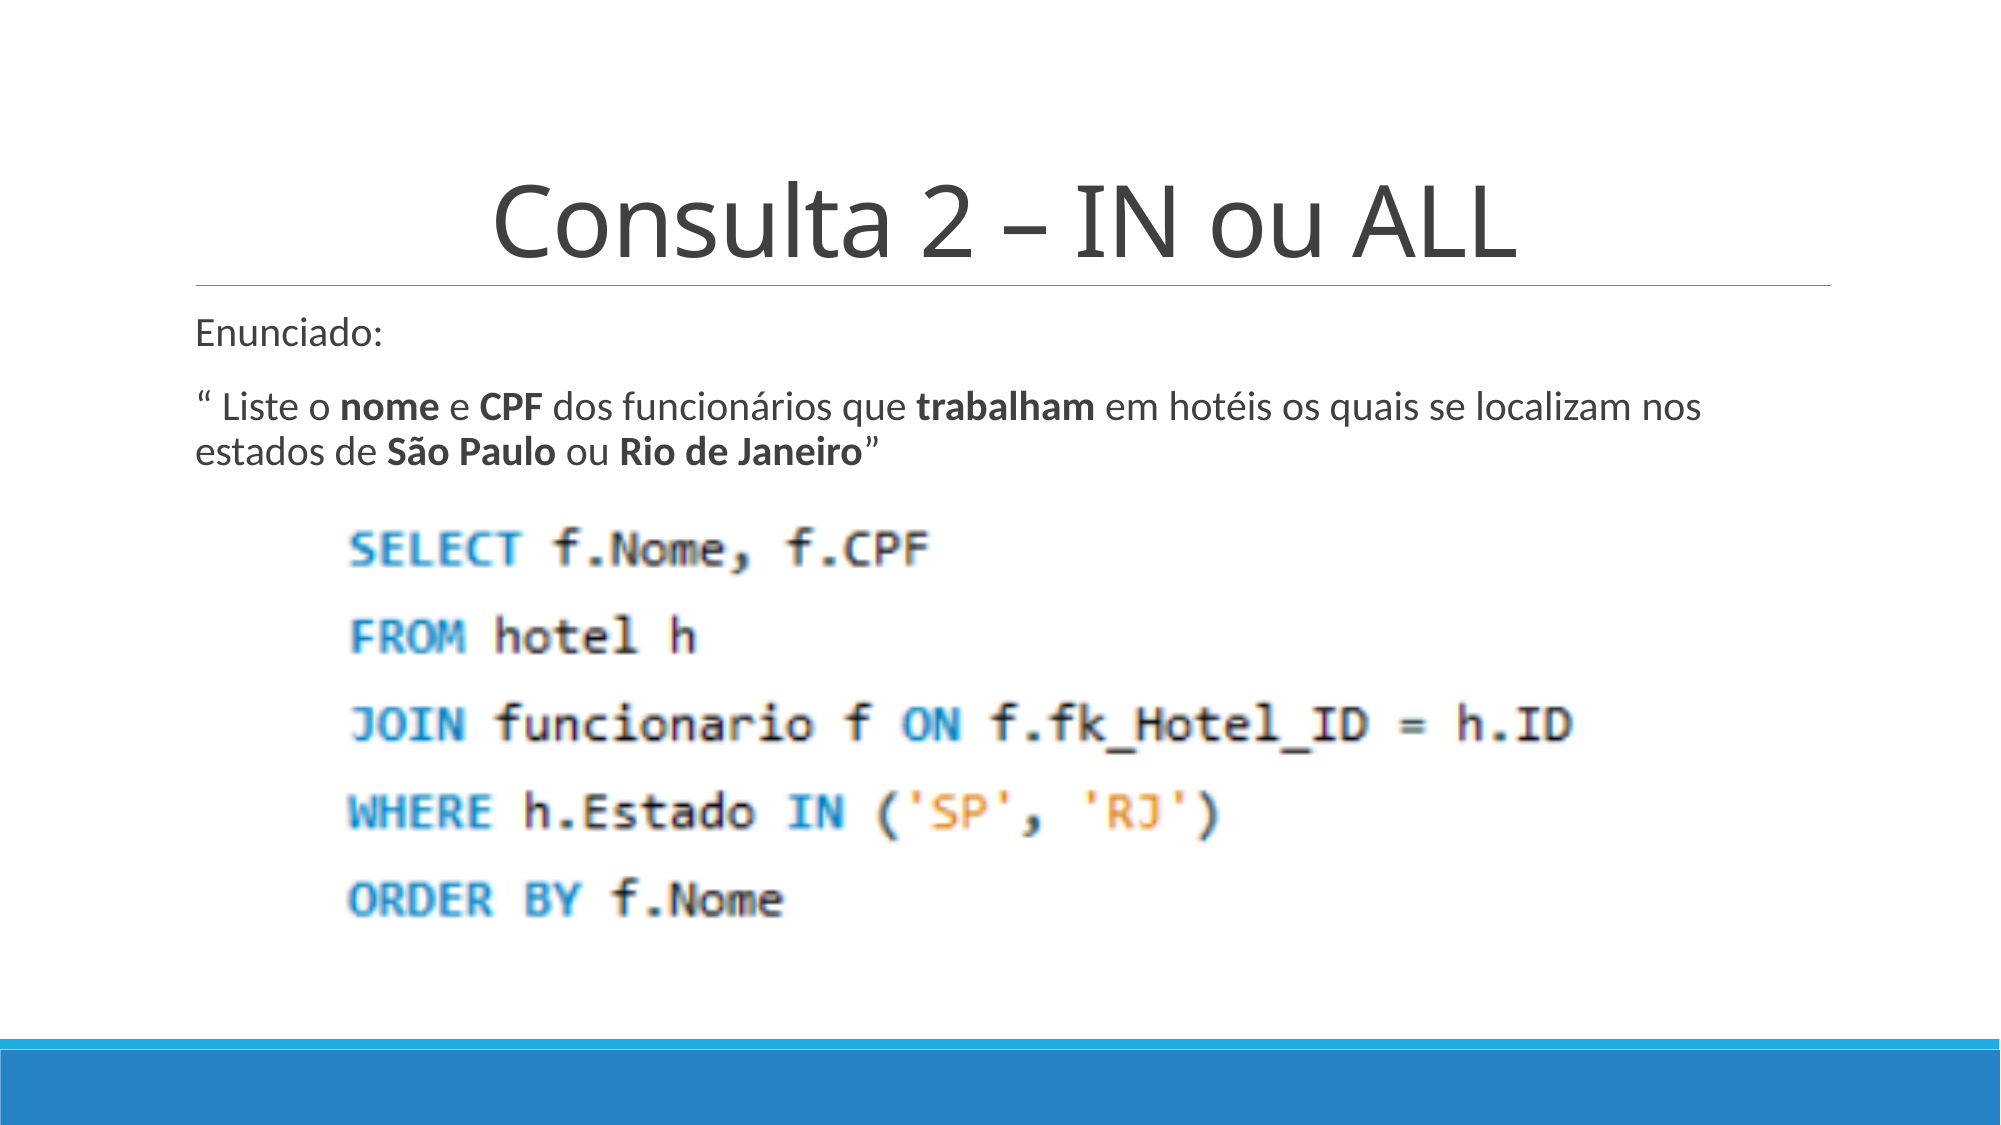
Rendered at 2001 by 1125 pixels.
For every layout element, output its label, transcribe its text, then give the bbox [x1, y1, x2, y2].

title Consulta 2 – IN ou ALL [180, 47, 1830, 285]
picture [324, 508, 1607, 945]
list Enunciado: “ Liste o nome e CPF dos funcionários que trabalham em hotéis os quais se localizam nos estados de São Paulo ou Rio de Janeiro” [180, 302, 1831, 963]
